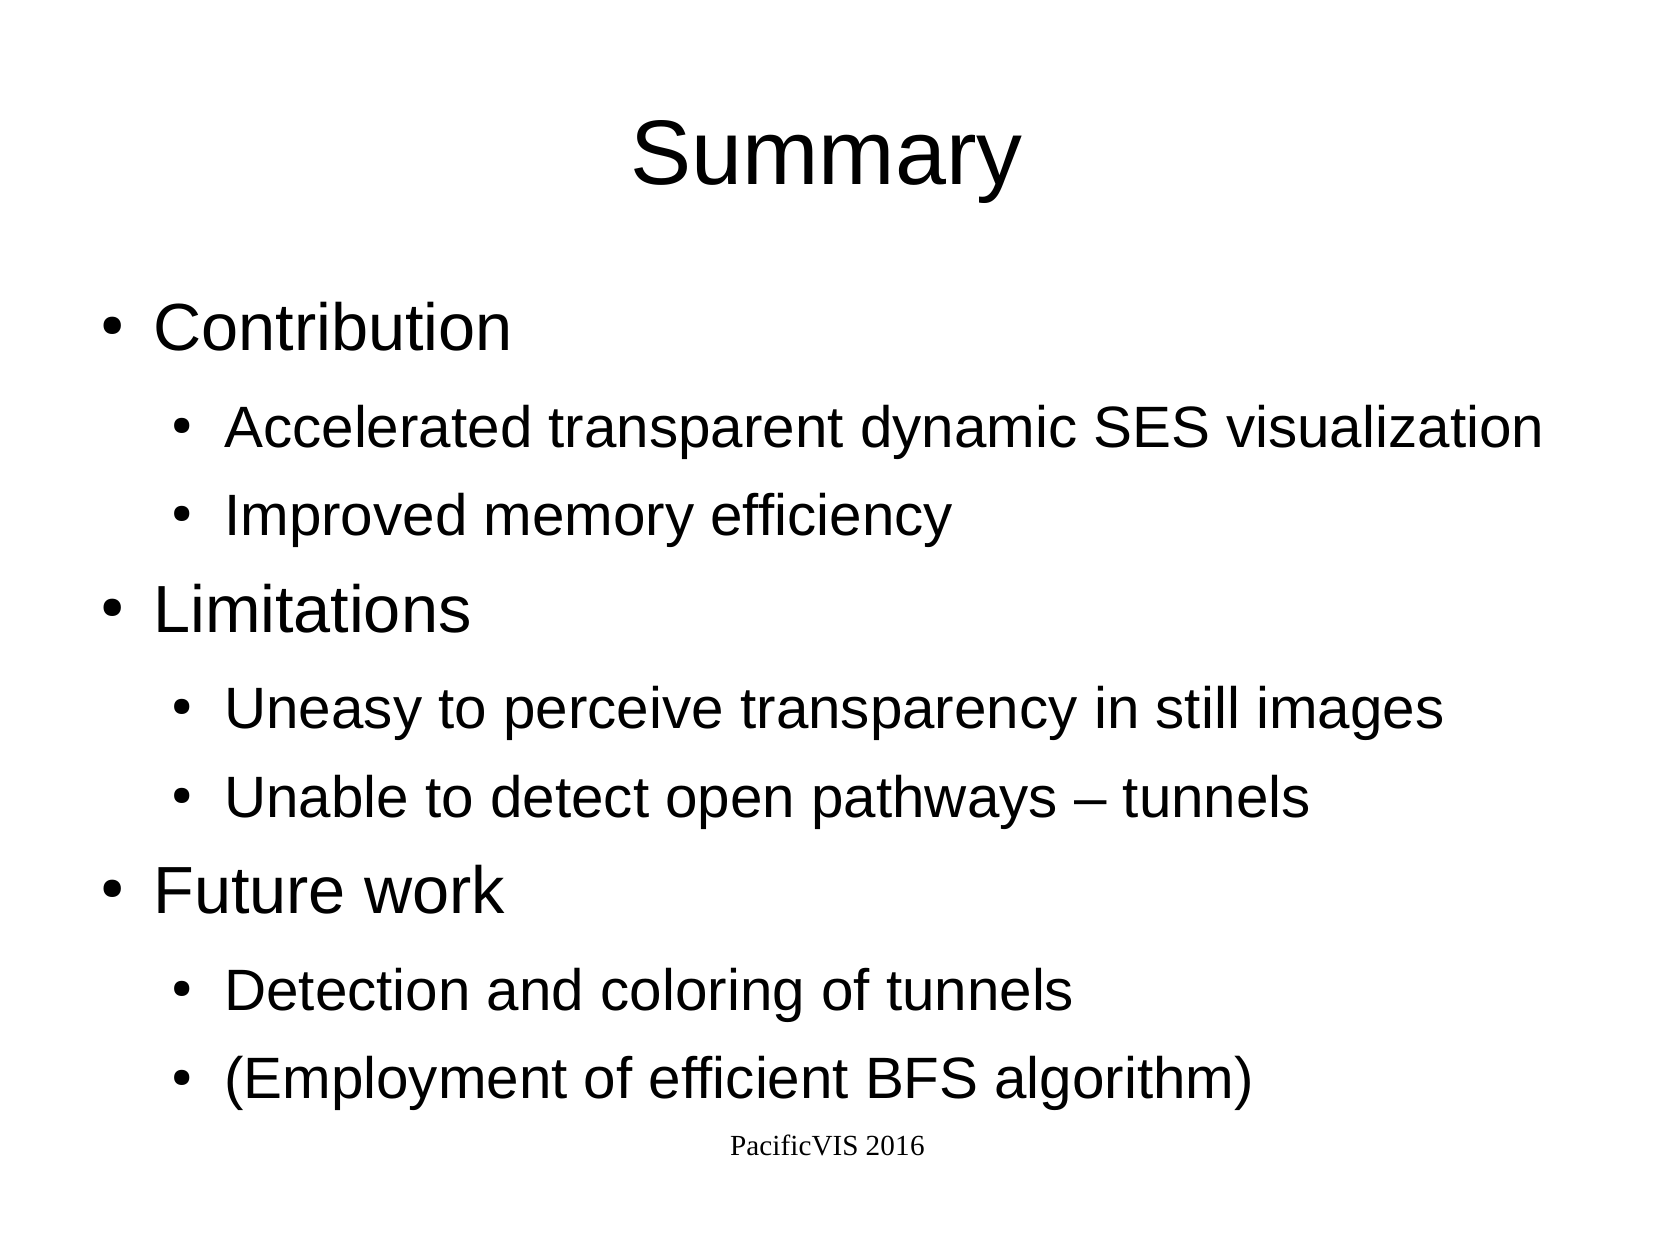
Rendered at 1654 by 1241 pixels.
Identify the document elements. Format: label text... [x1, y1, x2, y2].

list Contribution Accelerated transparent dynamic SES visualization Improved memory efficiency Limitations Uneasy to perceive transparency in still images Unable to detect open pathways – tunnels Future work Detection and coloring of tunnels (Employment of efficient BFS algorithm) [82, 290, 1571, 1110]
title Summary [82, 49, 1571, 257]
